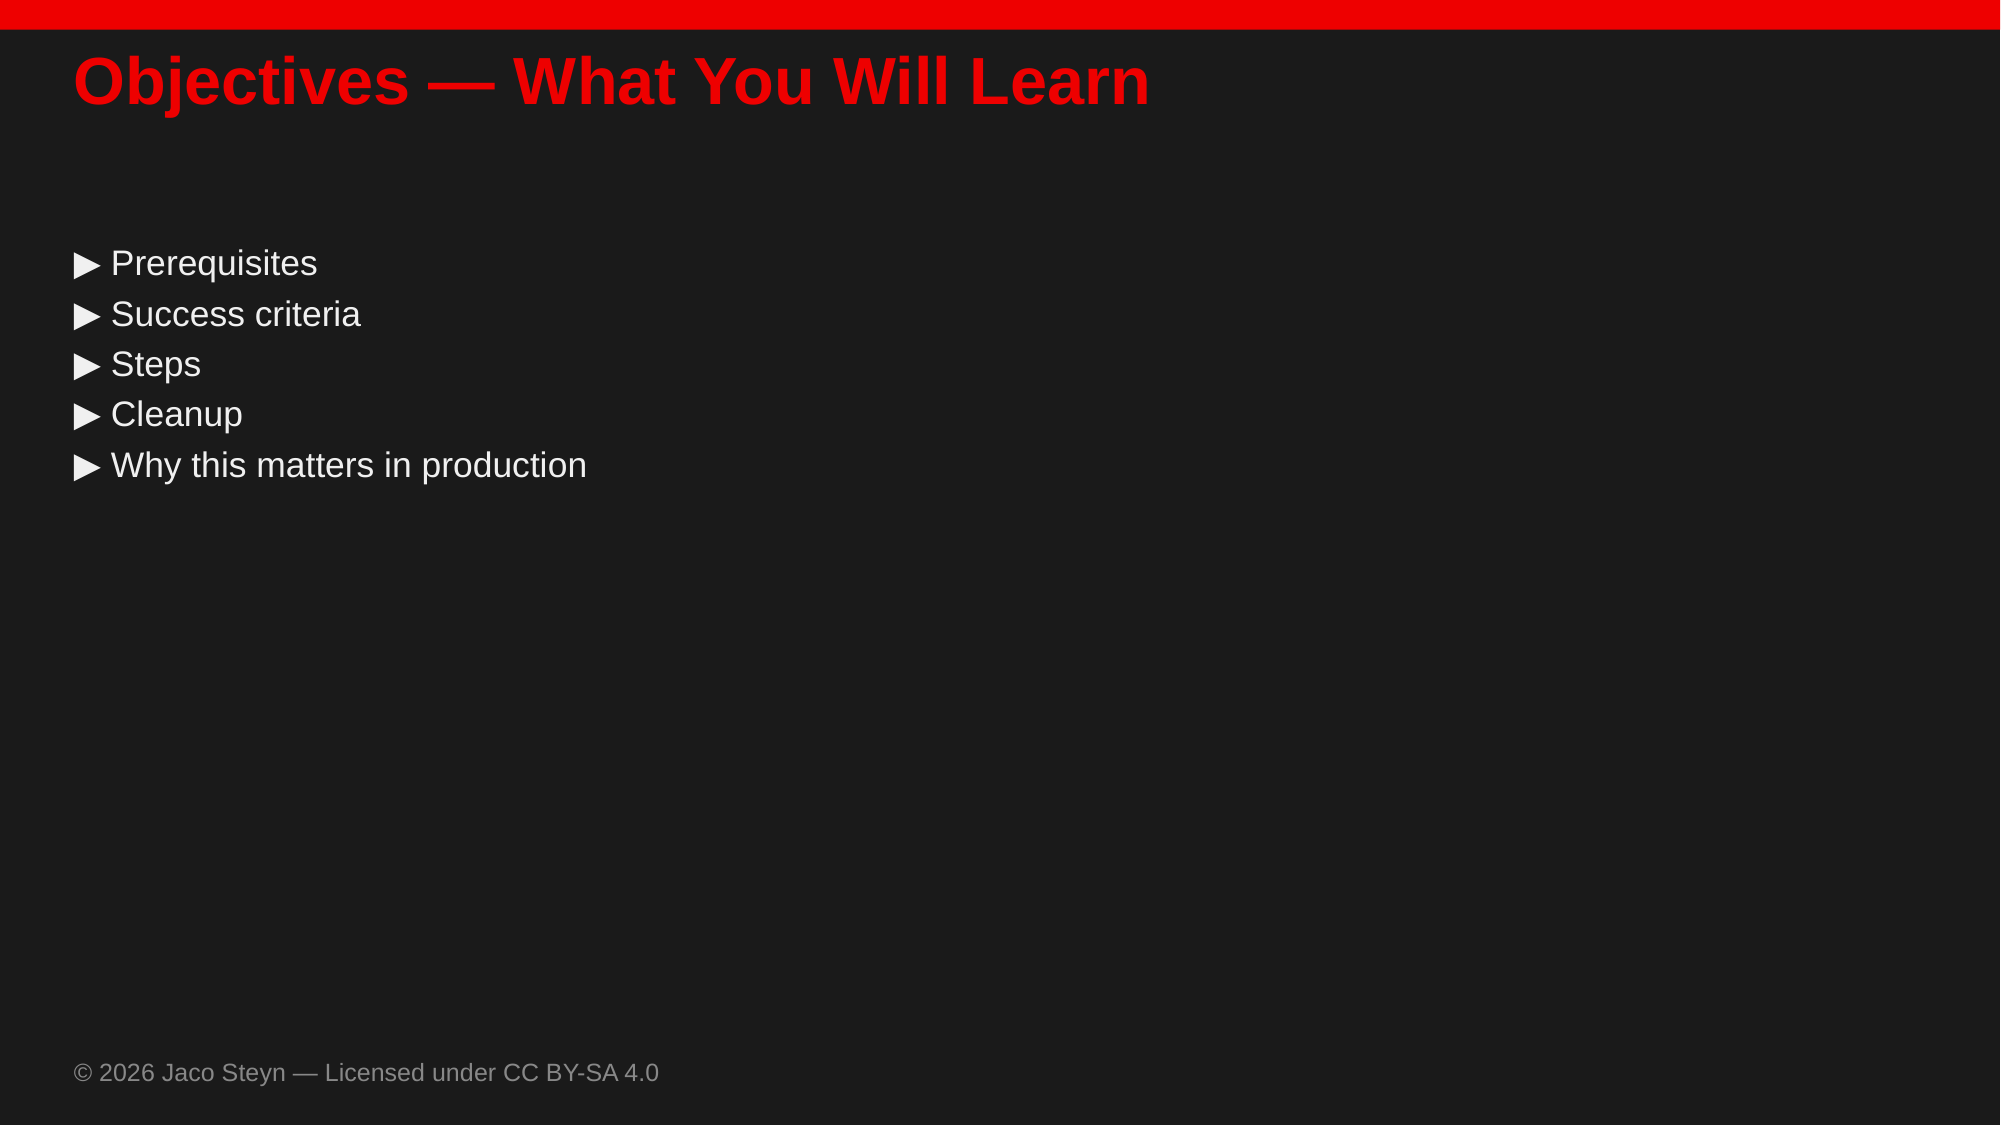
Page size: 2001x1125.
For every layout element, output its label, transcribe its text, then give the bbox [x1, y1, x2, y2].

text_box [0, 0, 2001, 30]
text_box © 2026 Jaco Steyn — Licensed under CC BY-SA 4.0 [59, 1051, 1942, 1093]
text_box Objectives — What You Will Learn [59, 36, 1942, 208]
text_box ▶ Prerequisites ▶ Success criteria ▶ Steps ▶ Cleanup ▶ Why this matters in production [59, 236, 1942, 1037]
